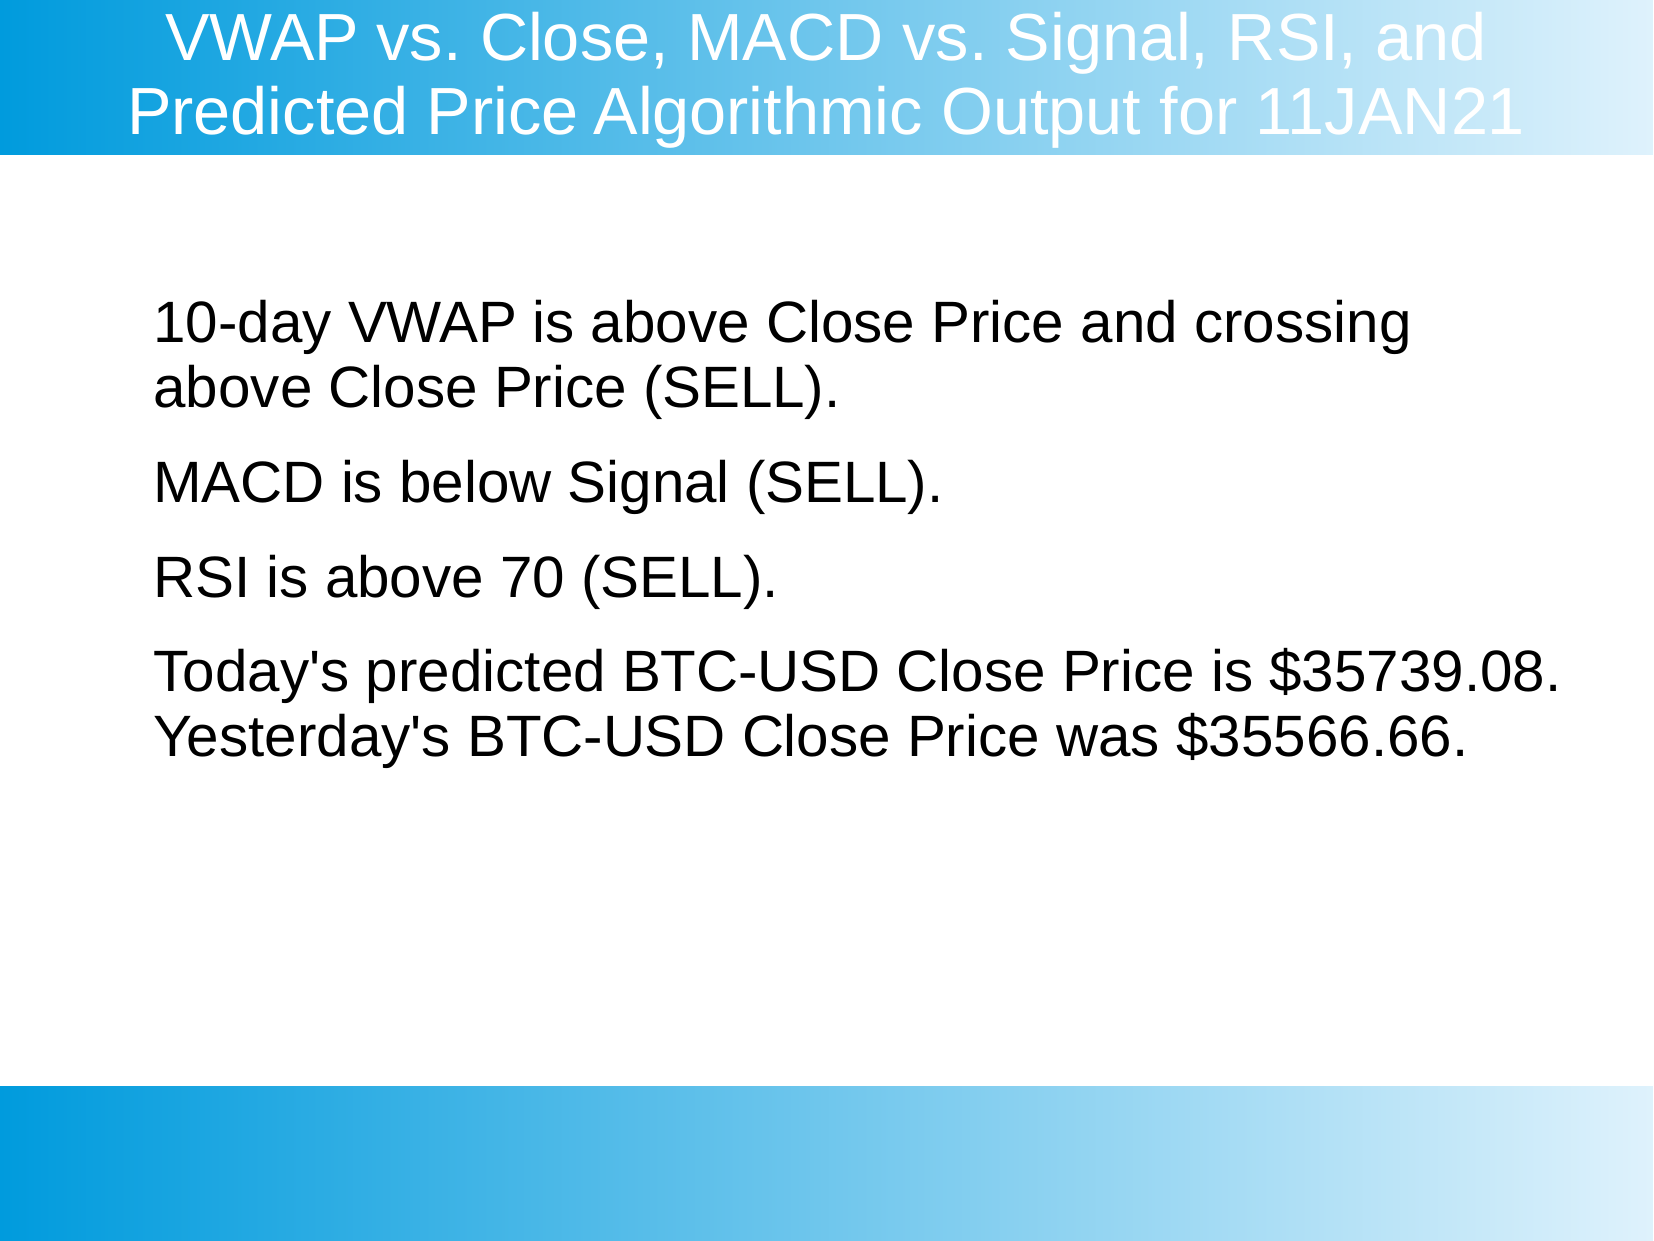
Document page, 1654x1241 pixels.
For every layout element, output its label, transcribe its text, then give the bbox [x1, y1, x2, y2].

list 10-day VWAP is above Close Price and crossing above Close Price (SELL). MACD is below Signal (SELL). RSI is above 70 (SELL). Today's predicted BTC-USD Close Price is $35739.08. Yesterday's BTC-USD Close Price was $35566.66. [82, 290, 1571, 1010]
title VWAP vs. Close, MACD vs. Signal, RSI, and Predicted Price Algorithmic Output for 11JAN21 [82, 0, 1571, 150]
